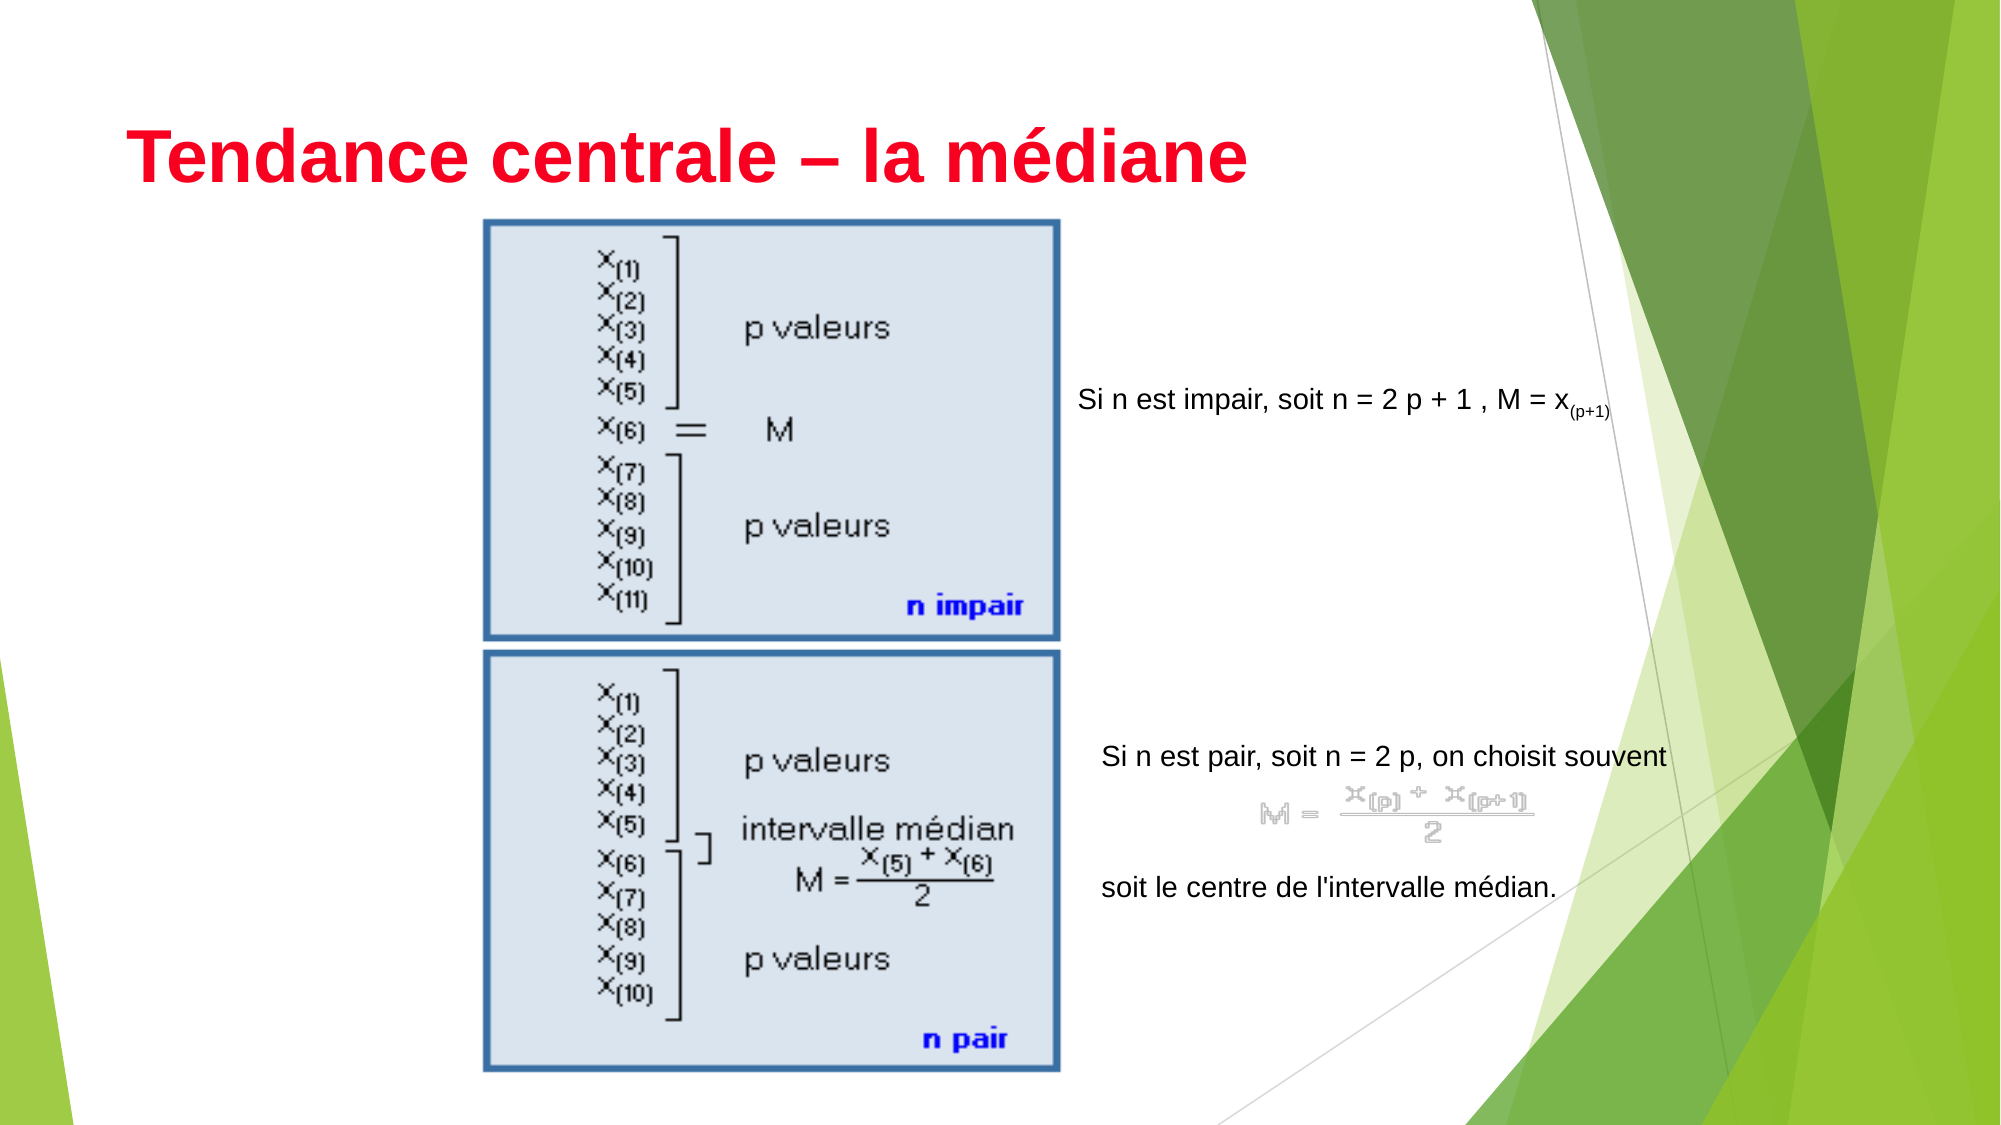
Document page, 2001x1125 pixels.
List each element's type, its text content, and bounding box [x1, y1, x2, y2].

text_box Si n est pair, soit n = 2 p, on choisit souvent soit le centre de l'intervalle médian. [1086, 732, 1762, 938]
picture [478, 212, 1070, 1083]
picture [1251, 779, 1536, 851]
title Tendance centrale – la médiane [111, 99, 1522, 235]
text_box Si n est impair, soit n = 2 p + 1 , M = x(p+1) [1062, 375, 1831, 449]
